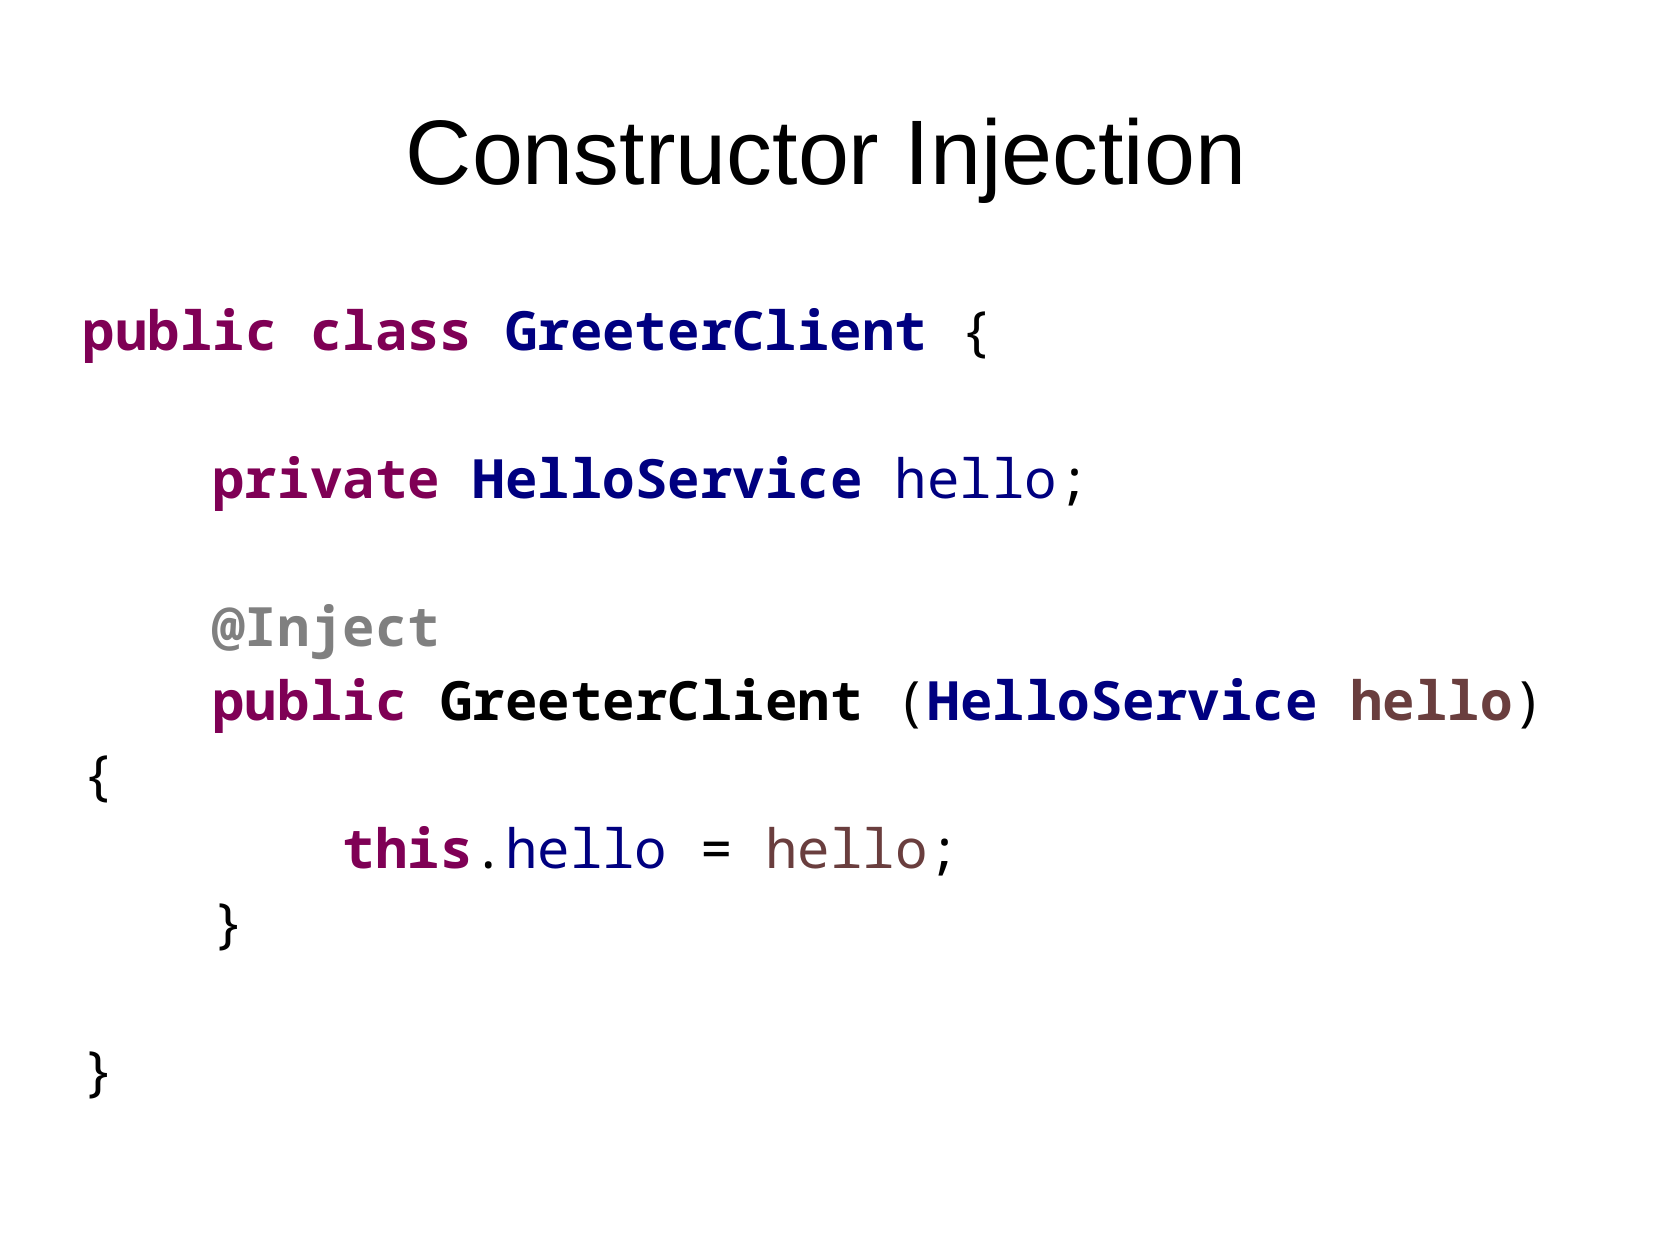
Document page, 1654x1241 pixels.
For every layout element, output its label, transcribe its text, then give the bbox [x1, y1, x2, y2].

title Constructor Injection [82, 49, 1571, 257]
list public class GreeterClient { private HelloService hello; @Inject public GreeterClient (HelloService hello) { this.hello = hello; } } [82, 290, 1571, 1109]
